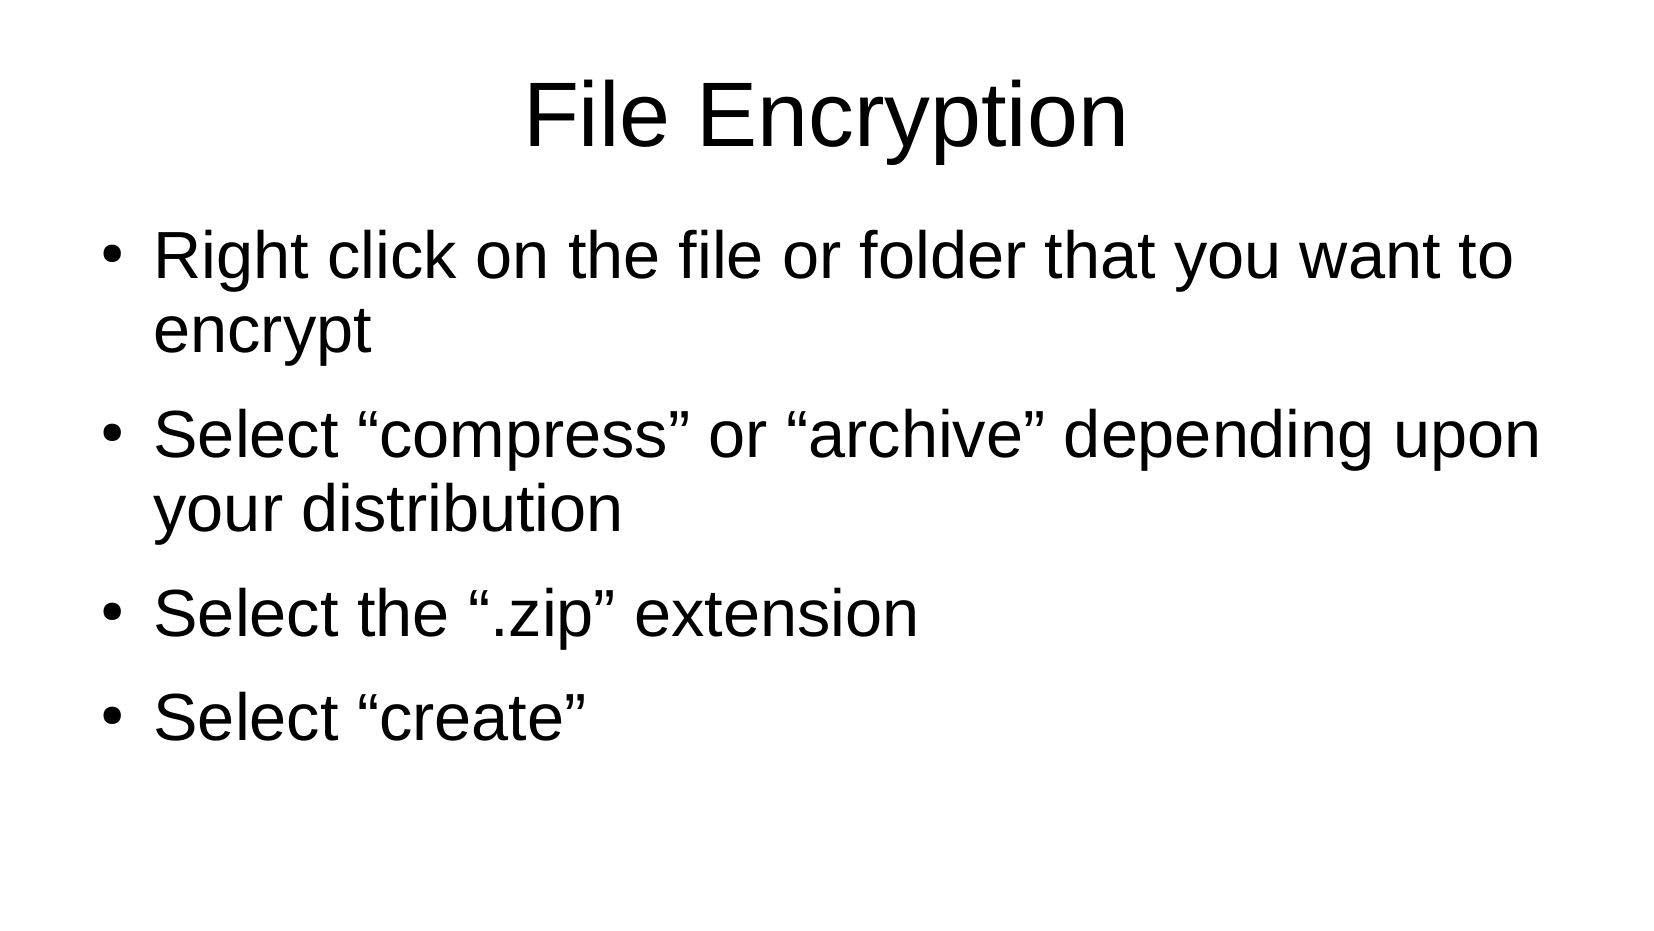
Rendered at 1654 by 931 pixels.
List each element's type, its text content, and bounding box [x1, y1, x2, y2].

list Right click on the file or folder that you want to encrypt Select “compress” or “archive” depending upon your distribution Select the “.zip” extension Select “create” [82, 217, 1571, 758]
title File Encryption [82, 37, 1571, 193]
